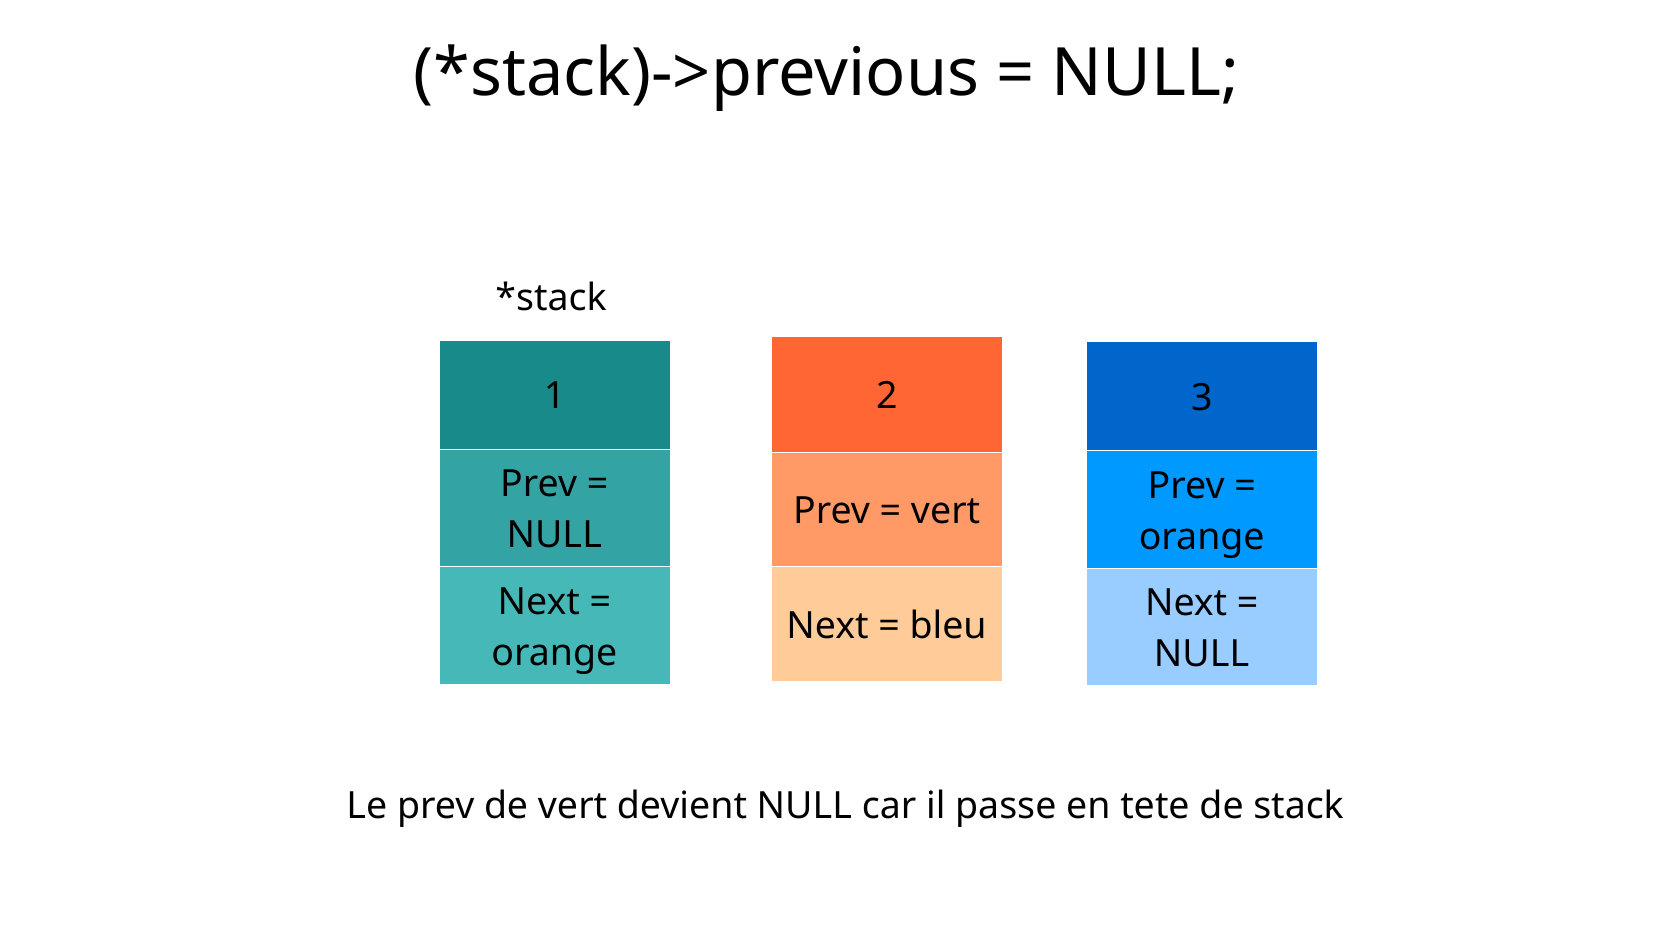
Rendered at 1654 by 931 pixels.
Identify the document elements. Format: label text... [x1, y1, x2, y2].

table_cell Next = orange [440, 567, 670, 684]
title (*stack)->previous = NULL; [82, 34, 1571, 195]
table_cell Next = NULL [1087, 569, 1317, 685]
table_header 3 [1087, 342, 1317, 450]
text_box *stack [480, 262, 631, 323]
table_cell Prev = orange [1087, 451, 1317, 568]
table_header 1 [440, 341, 670, 449]
table_cell Prev = vert [772, 453, 1002, 566]
text_box Le prev de vert devient NULL car il passe en tete de stack [331, 771, 1382, 832]
table_cell Prev = NULL [440, 450, 670, 566]
table_cell Next = bleu [772, 567, 1002, 681]
table_header 2 [772, 337, 1002, 452]
